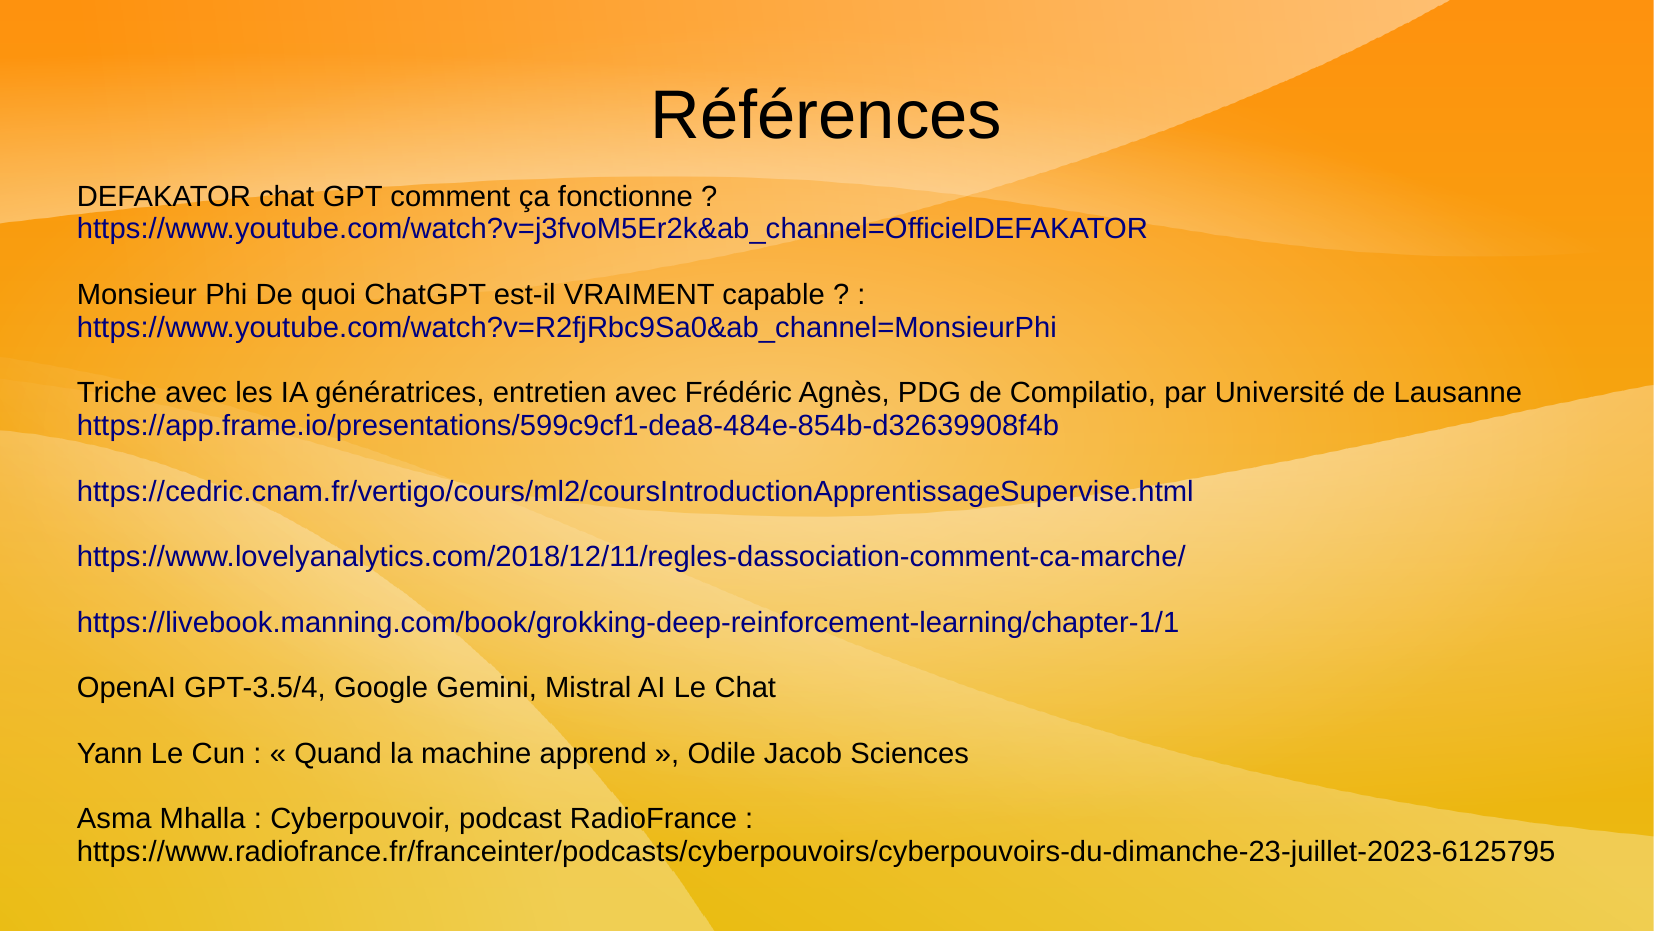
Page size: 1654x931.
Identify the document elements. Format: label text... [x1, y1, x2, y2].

subtitle DEFAKATOR chat GPT comment ça fonctionne ? https://www.youtube.com/watch?v=j3fvoM5Er2k&ab_channel=OfficielDEFAKATOR Monsieur Phi De quoi ChatGPT est-il VRAIMENT capable ? : https://www.youtube.com/watch?v=R2fjRbc9Sa0&ab_channel=MonsieurPhi Triche avec les IA génératrices, entretien avec Frédéric Agnès, PDG de Compilatio, par Université de Lausanne https://app.frame.io/presentations/599c9cf1-dea8-484e-854b-d32639908f4b https://cedric.cnam.fr/vertigo/cours/ml2/coursIntroductionApprentissageSupervise.html https://www.lovelyanalytics.com/2018/12/11/regles-dassociation-comment-ca-marche/ https://livebook.manning.com/book/grokking-deep-reinforcement-learning/chapter-1/1 OpenAI GPT-3.5/4, Google Gemini, Mistral AI Le Chat Yann Le Cun : « Quand la machine apprend », Odile Jacob Sciences Asma Mhalla : Cyberpouvoir, podcast RadioFrance : https://www.radiofrance.fr/franceinter/podcasts/cyberpouvoirs/cyberpouvoirs-du-dimanche-23-juillet-2023-6125795 [76, 179, 1565, 931]
picture [0, 0, 1654, 931]
title Références [82, 37, 1571, 193]
